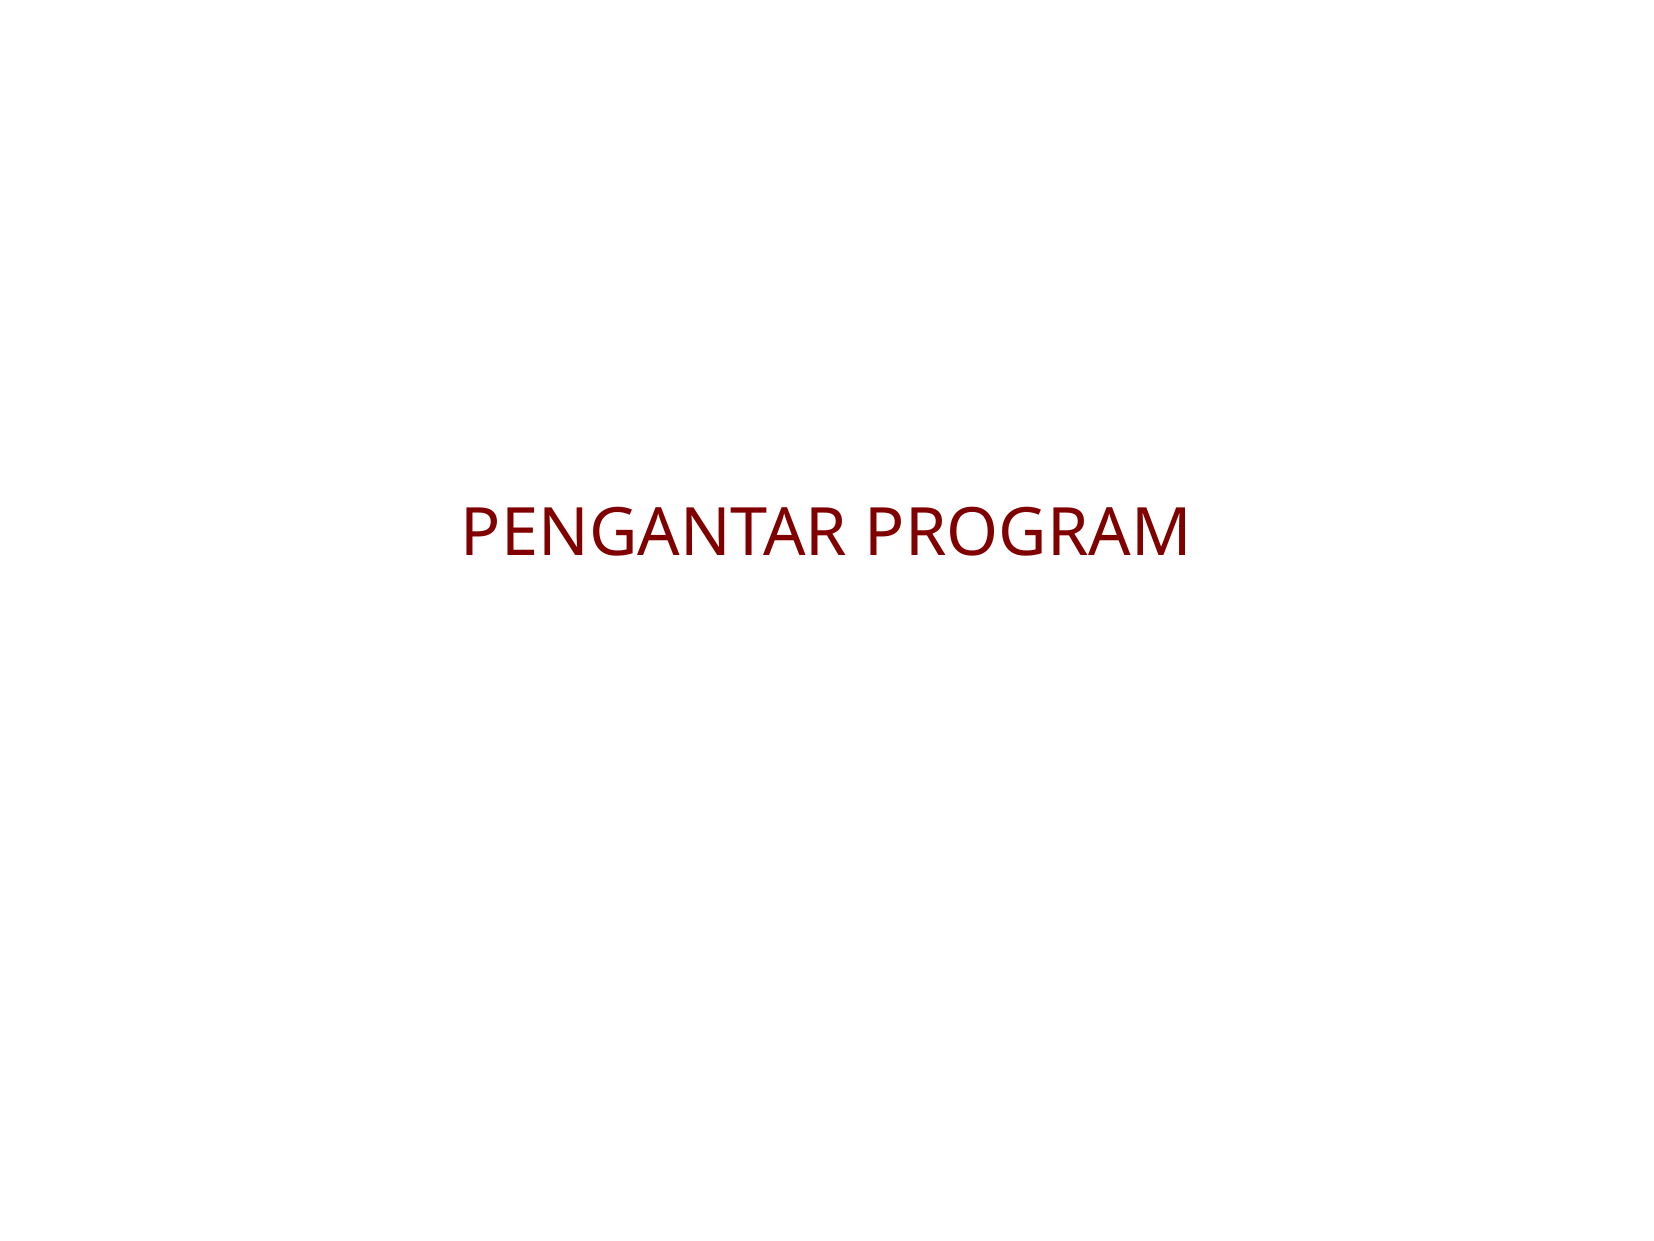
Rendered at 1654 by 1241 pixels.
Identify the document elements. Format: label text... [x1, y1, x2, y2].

subtitle PENGANTAR PROGRAM [82, 49, 1571, 1010]
